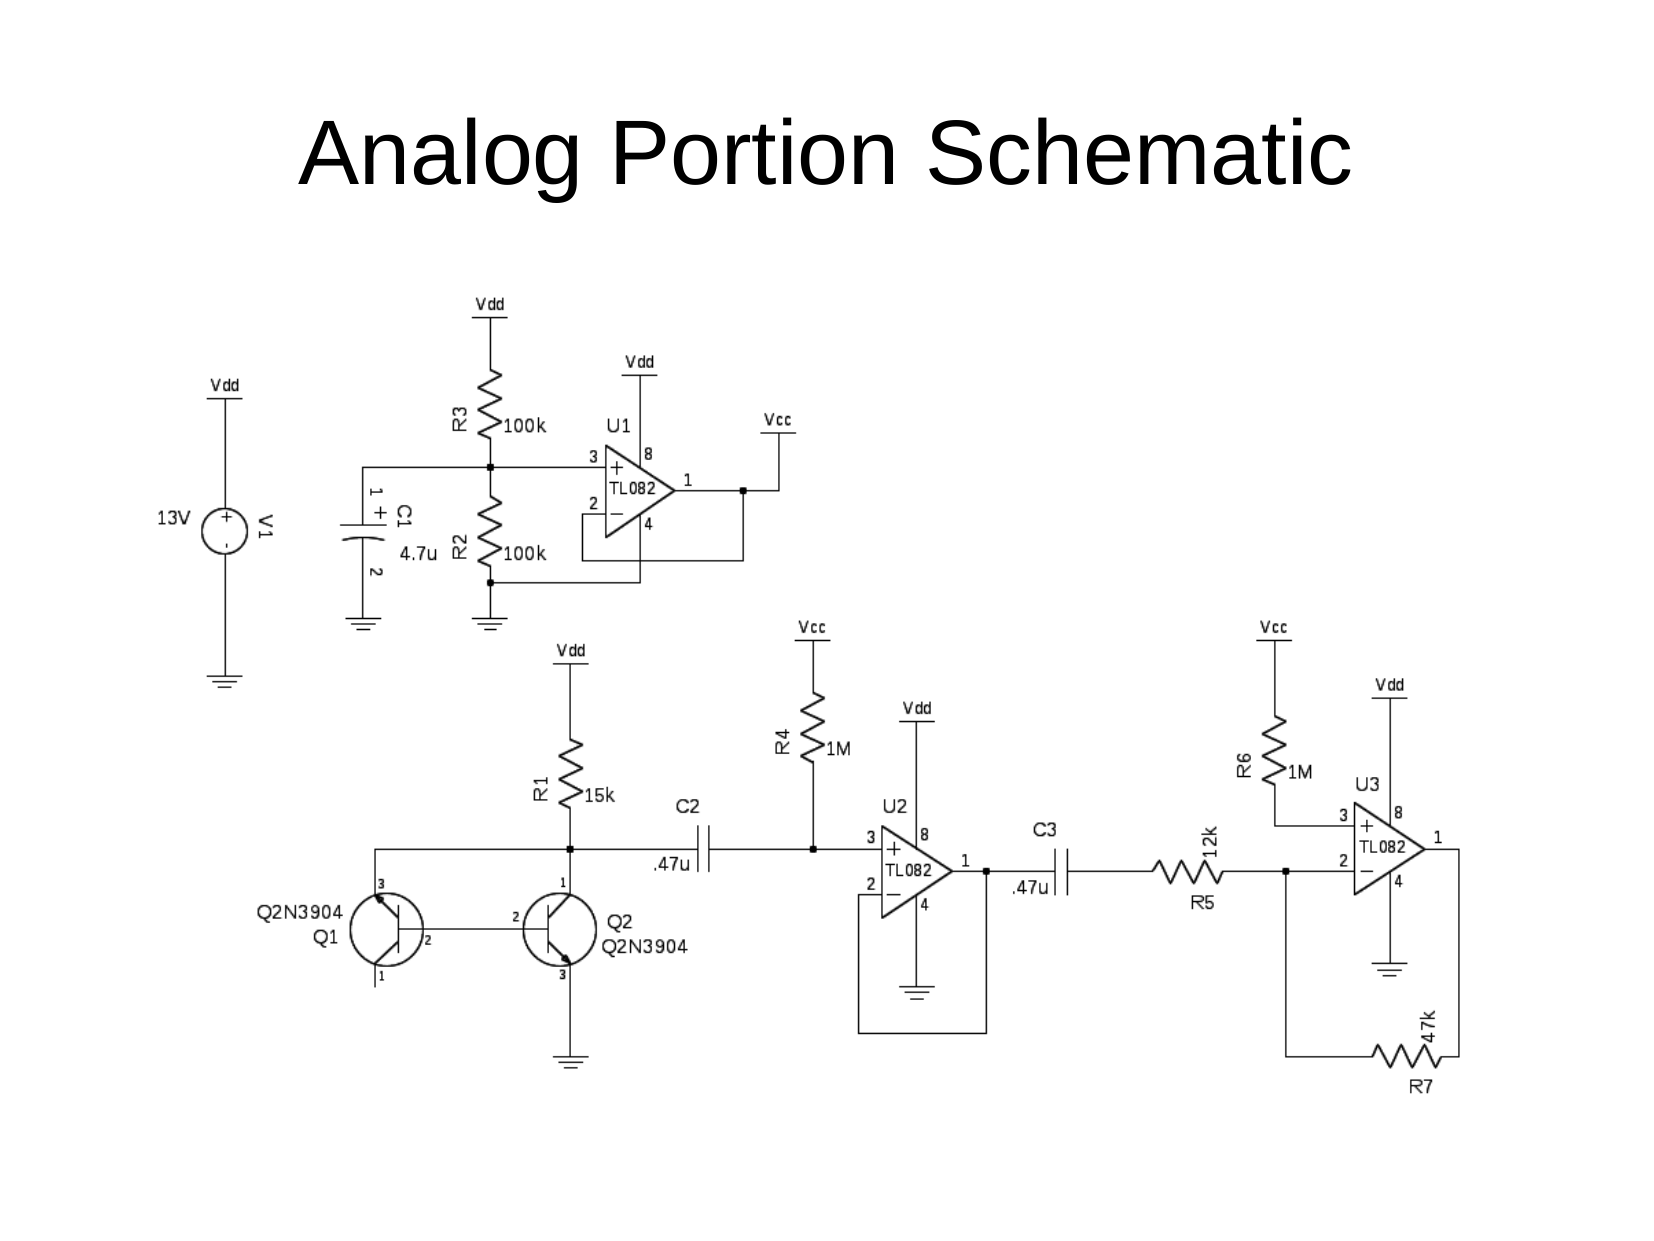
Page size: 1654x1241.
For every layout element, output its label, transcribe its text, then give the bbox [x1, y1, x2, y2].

title Analog Portion Schematic [82, 49, 1571, 257]
picture [152, 280, 1501, 1126]
